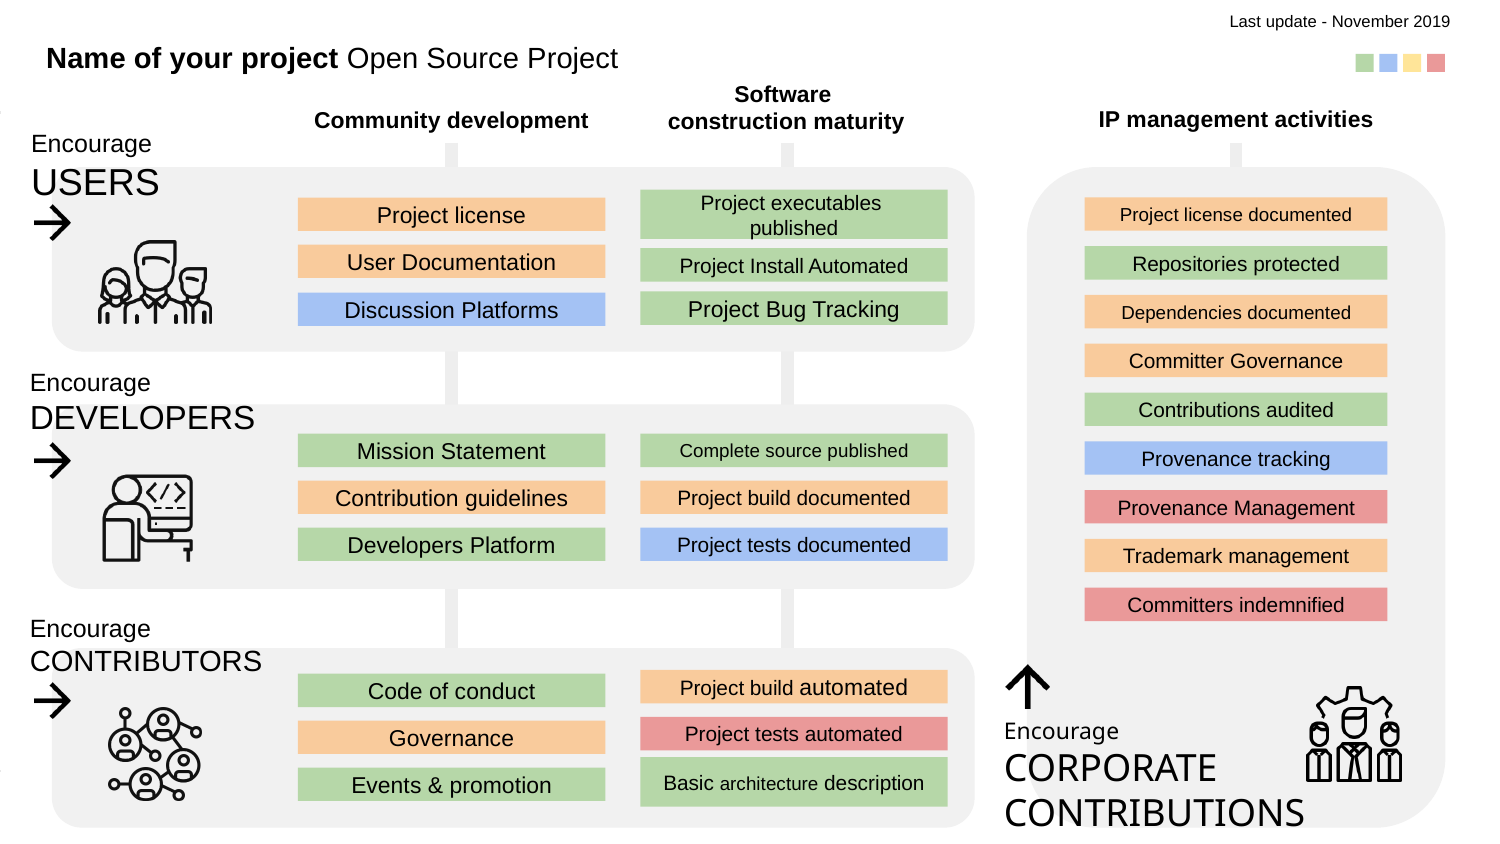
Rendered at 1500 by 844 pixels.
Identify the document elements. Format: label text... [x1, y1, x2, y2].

text_box Code of conduct [297, 673, 606, 708]
title Name of your project Open Source Project [34, 15, 761, 98]
text_box Encourage USERS [16, 112, 319, 196]
text_box Last update - November 2019 [1037, 0, 1463, 50]
text_box Developers Platform [297, 527, 606, 561]
text_box Events & promotion [297, 767, 606, 801]
text_box Project Bug Tracking [640, 291, 948, 325]
text_box Committer Governance [1084, 343, 1388, 378]
picture [34, 204, 71, 241]
picture [34, 682, 71, 719]
picture [1306, 686, 1402, 782]
text_box [1, 1, 1500, 844]
text_box Provenance Management [1084, 490, 1388, 524]
text_box Software construction maturity [634, 89, 938, 125]
text_box Contributions audited [1084, 392, 1388, 426]
text_box IP management activities [1037, 100, 1435, 137]
text_box Provenance tracking [1084, 441, 1388, 475]
text_box Mission Statement [297, 433, 606, 468]
text_box Project Install Automated [640, 248, 948, 282]
text_box Committers indemnified [1084, 587, 1388, 622]
text_box Basic architecture description [640, 757, 948, 807]
text_box User Documentation [297, 244, 606, 278]
text_box Encourage DEVELOPERS [14, 351, 379, 435]
text_box Contribution guidelines [297, 480, 606, 514]
picture [102, 474, 193, 562]
text_box Dependencies documented [1084, 294, 1388, 329]
text_box Project license documented [1084, 197, 1388, 231]
text_box Complete source published [640, 433, 948, 468]
text_box Discussion Platforms [297, 292, 606, 326]
text_box Project license [297, 197, 606, 231]
text_box Project tests documented [640, 527, 948, 561]
text_box Community development [280, 101, 623, 138]
text_box Project tests automated [640, 716, 948, 751]
text_box Encourage CORPORATE CONTRIBUTIONS [988, 701, 1387, 785]
text_box Project executables published [640, 189, 948, 239]
text_box Repositories protected [1084, 246, 1388, 280]
picture [1005, 664, 1050, 709]
picture [98, 240, 212, 324]
text_box Encourage CONTRIBUTORS [14, 597, 413, 681]
text_box Project build automated [640, 669, 948, 704]
text_box Governance [297, 720, 606, 754]
text_box Trademark management [1084, 538, 1388, 573]
text_box Project build documented [640, 480, 948, 514]
picture [108, 707, 202, 801]
picture [34, 442, 71, 479]
